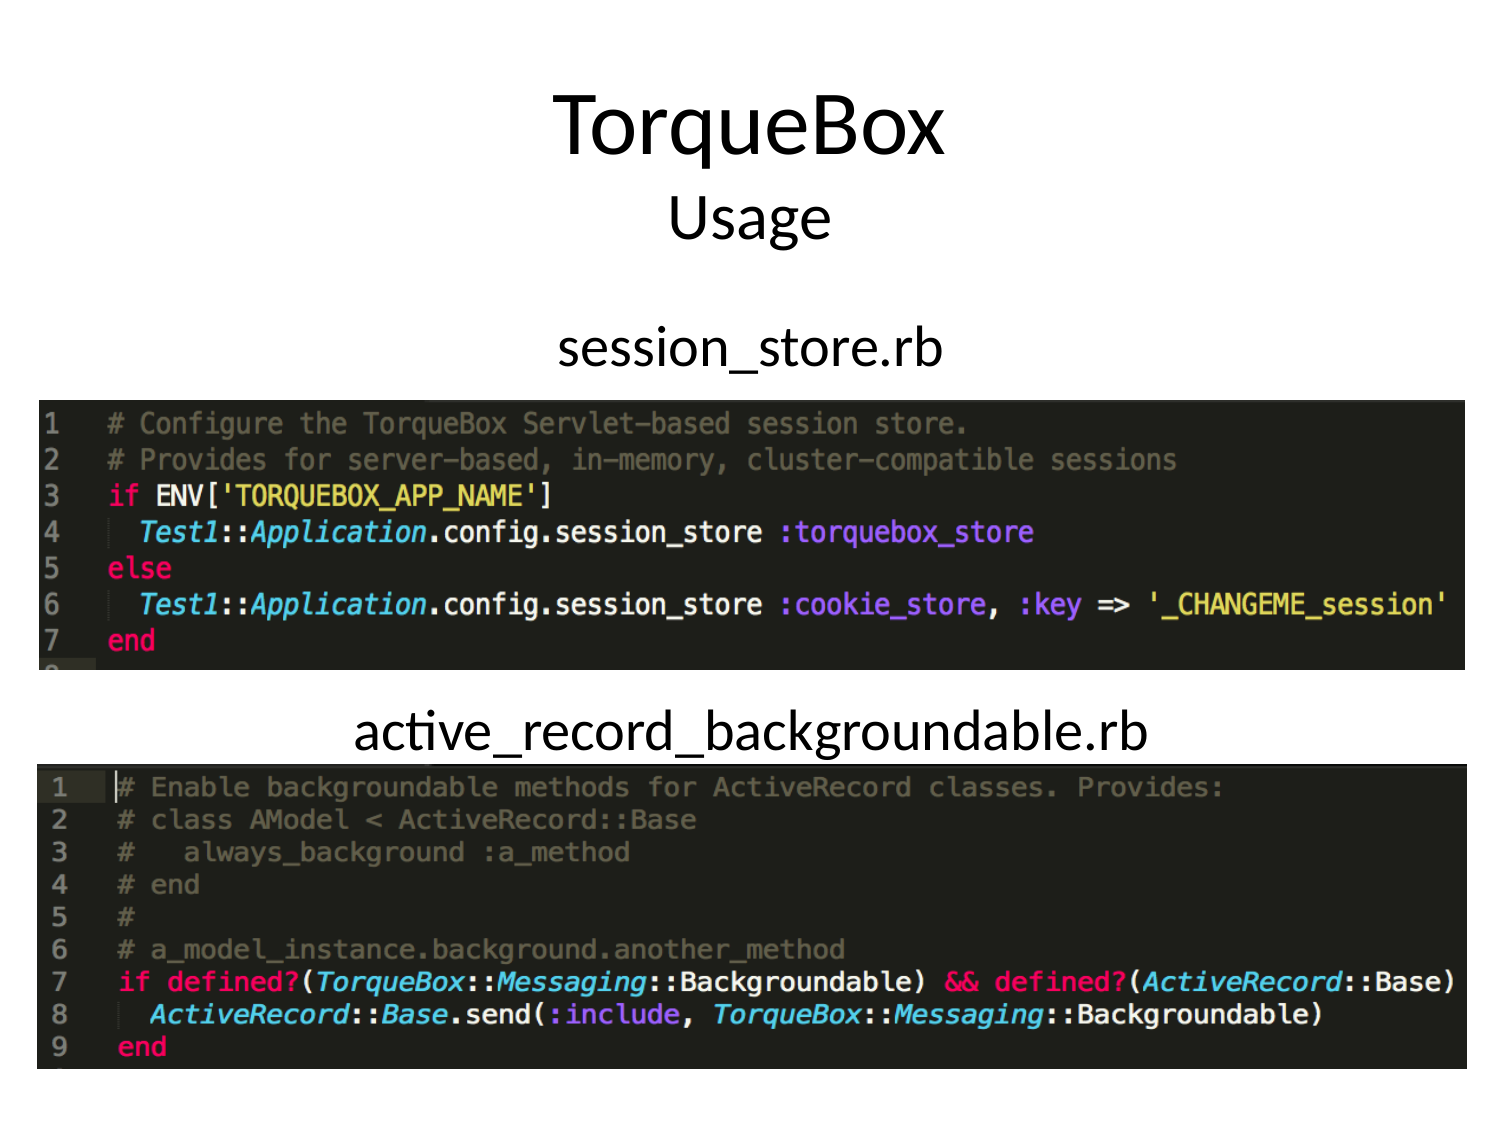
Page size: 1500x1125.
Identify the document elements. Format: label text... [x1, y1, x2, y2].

picture [37, 764, 1467, 1069]
picture [39, 400, 1465, 670]
text_box session_store.rb [543, 300, 960, 386]
title TorqueBox Usage [75, 45, 1425, 271]
text_box active_record_backgroundable.rb [338, 684, 1165, 764]
